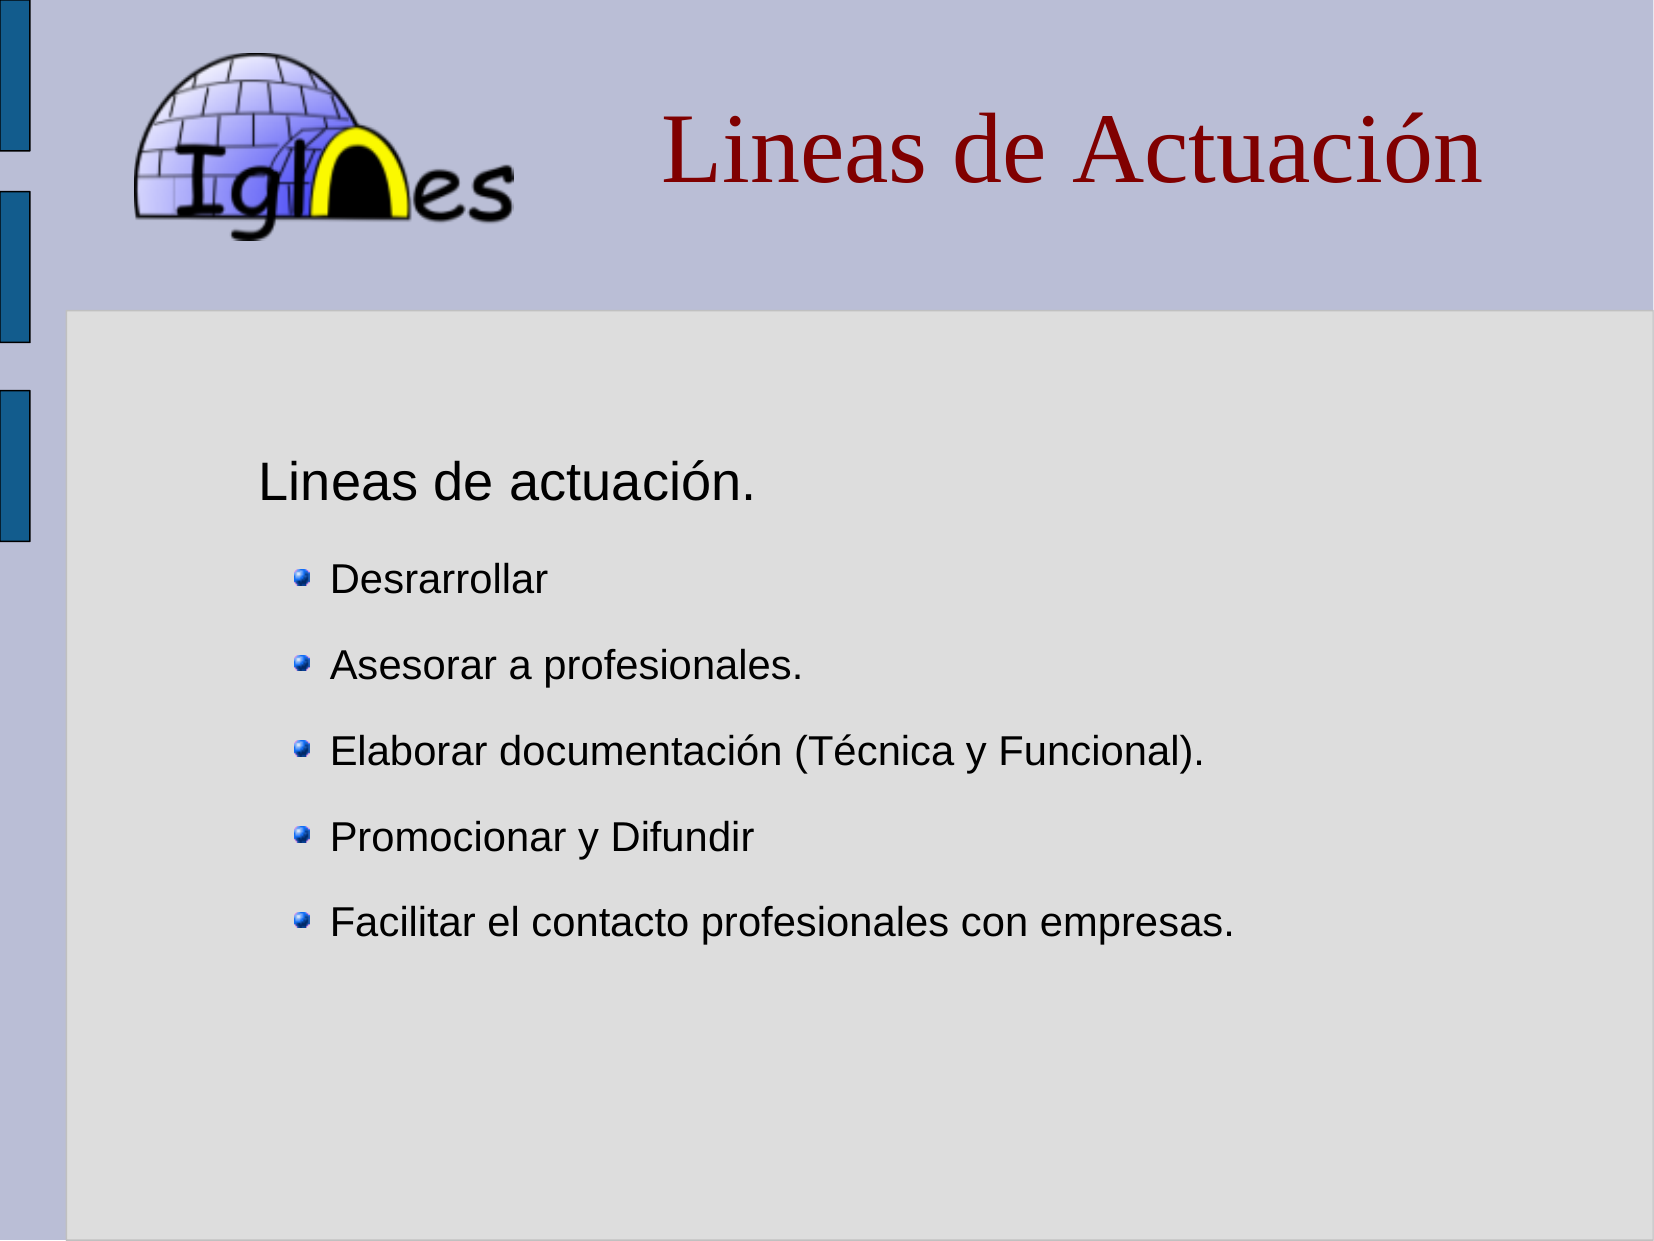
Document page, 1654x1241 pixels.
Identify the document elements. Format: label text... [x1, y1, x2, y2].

text_box Lineas de actuación. Desrarrollar Asesorar a profesionales. Elaborar documentación (Técnica y Funcional). Promocionar y Difundir Facilitar el contacto profesionales con empresas. [223, 430, 1586, 946]
picture [294, 655, 310, 671]
picture [294, 569, 310, 586]
picture [134, 53, 514, 241]
picture [294, 740, 310, 757]
text_box Lineas de Actuación [595, 63, 1550, 203]
picture [294, 826, 310, 843]
picture [294, 912, 310, 928]
